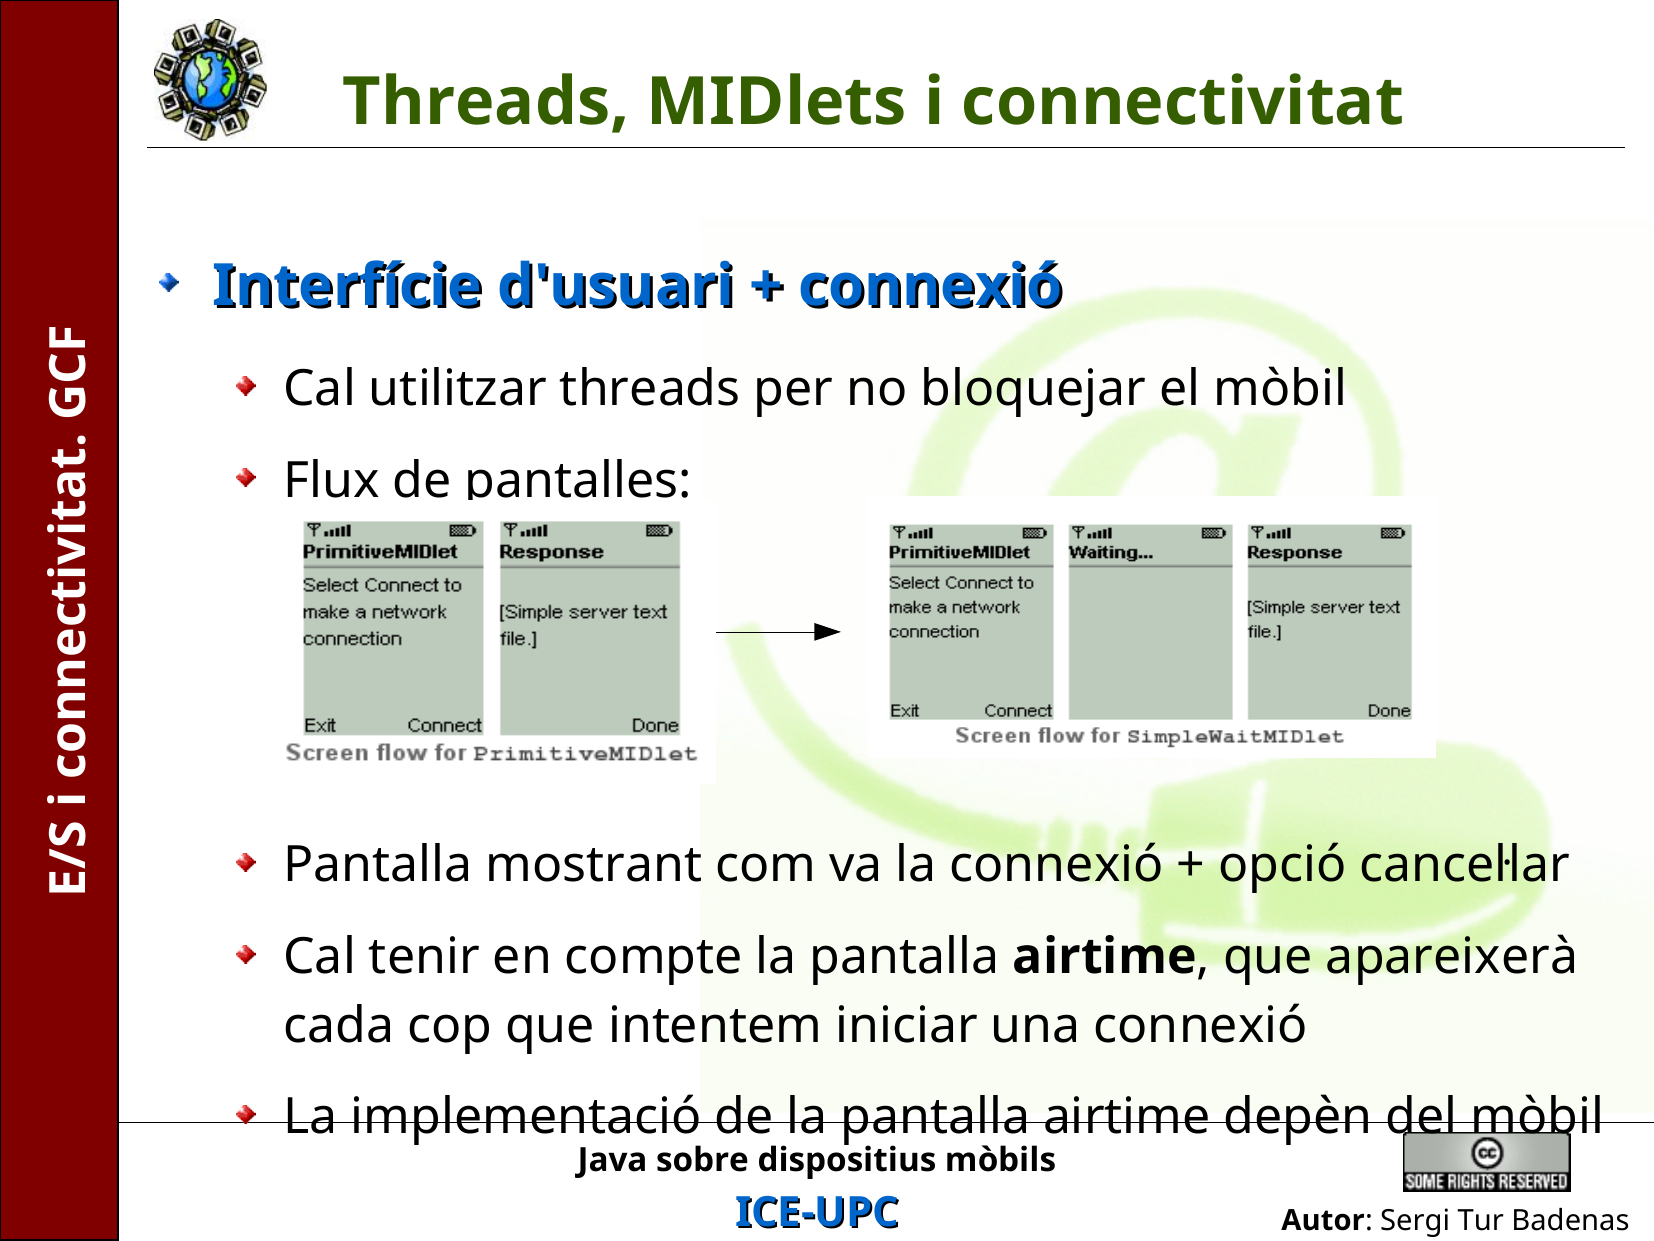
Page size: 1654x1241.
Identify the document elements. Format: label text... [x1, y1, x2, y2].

title Threads, MIDlets i connectivitat [129, 56, 1619, 141]
picture [850, 1109, 862, 1113]
picture [1351, 1109, 1363, 1113]
picture [868, 496, 1436, 758]
picture [1557, 1109, 1569, 1113]
picture [1191, 1109, 1202, 1113]
picture [1322, 1109, 1333, 1113]
picture [1232, 1109, 1244, 1113]
picture [1403, 1132, 1571, 1192]
picture [236, 1105, 256, 1124]
picture [909, 1109, 921, 1113]
picture [1394, 1109, 1406, 1113]
picture [1263, 1109, 1274, 1113]
picture [1480, 1109, 1491, 1113]
picture [154, 19, 268, 56]
list Interfície d'usuari + connexió Cal utilitzar threads per no bloquejar el mòbil Flux de pantalles: Pantalla mostrant com va la connexió + opció cancel·lar Cal tenir en compte la pantalla airtime, que apareixerà cada cop que intentem iniciar una connexió La implementació de la pantalla airtime depèn del mòbil [141, 242, 1630, 1078]
picture [1145, 1109, 1156, 1113]
picture [1292, 1109, 1304, 1113]
picture [1526, 1109, 1538, 1113]
picture [263, 500, 716, 784]
picture [1425, 1109, 1436, 1113]
picture [1162, 1109, 1173, 1113]
picture [723, 1109, 735, 1113]
picture [1497, 1109, 1508, 1113]
picture [700, 217, 1654, 1113]
picture [754, 1109, 765, 1113]
